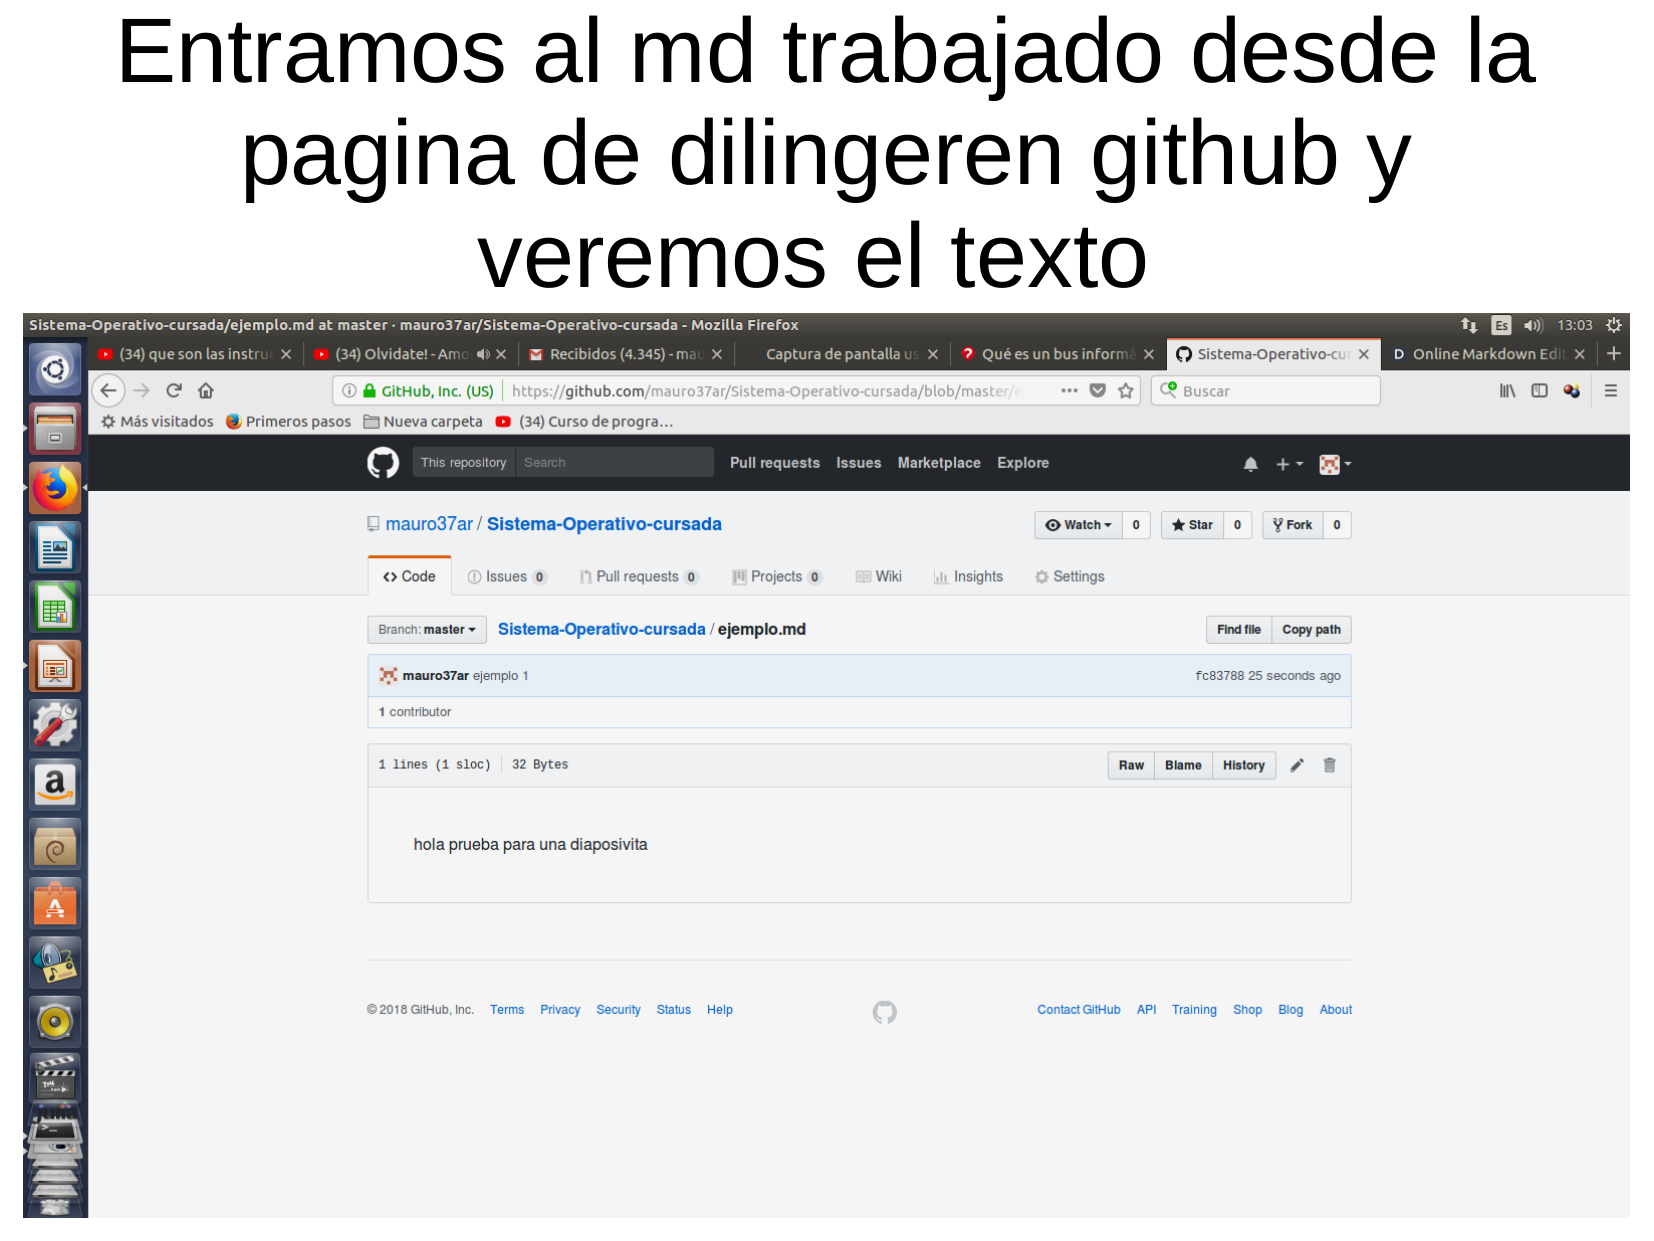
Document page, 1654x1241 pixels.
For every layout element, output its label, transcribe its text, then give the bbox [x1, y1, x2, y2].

title Entramos al md trabajado desde la pagina de dilingeren github y veremos el texto [82, 0, 1571, 307]
picture [23, 313, 1630, 1218]
